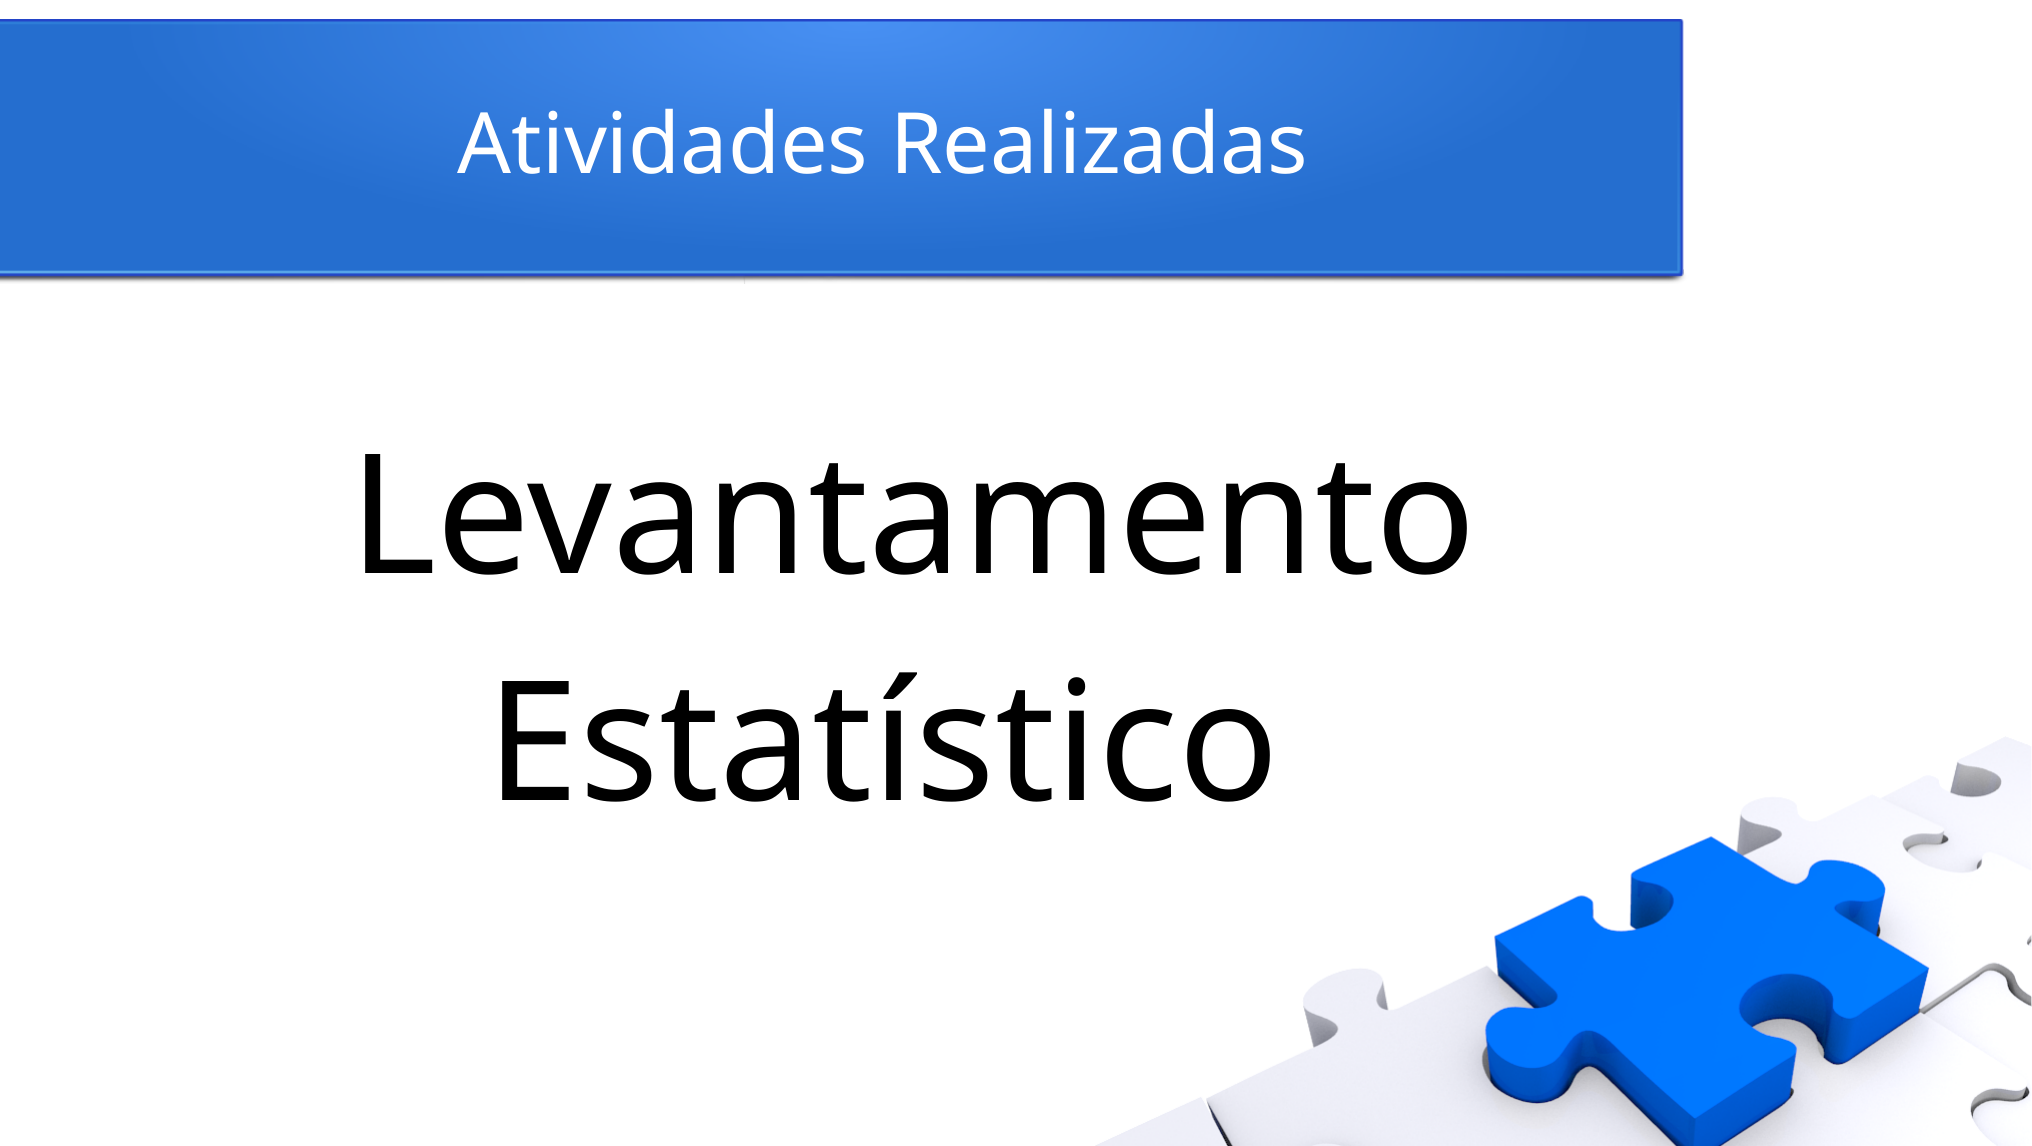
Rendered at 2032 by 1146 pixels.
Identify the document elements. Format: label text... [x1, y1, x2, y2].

picture [1071, 605, 2032, 1146]
subtitle Levantamento Estatístico [101, 45, 1666, 972]
picture [0, 19, 1689, 284]
